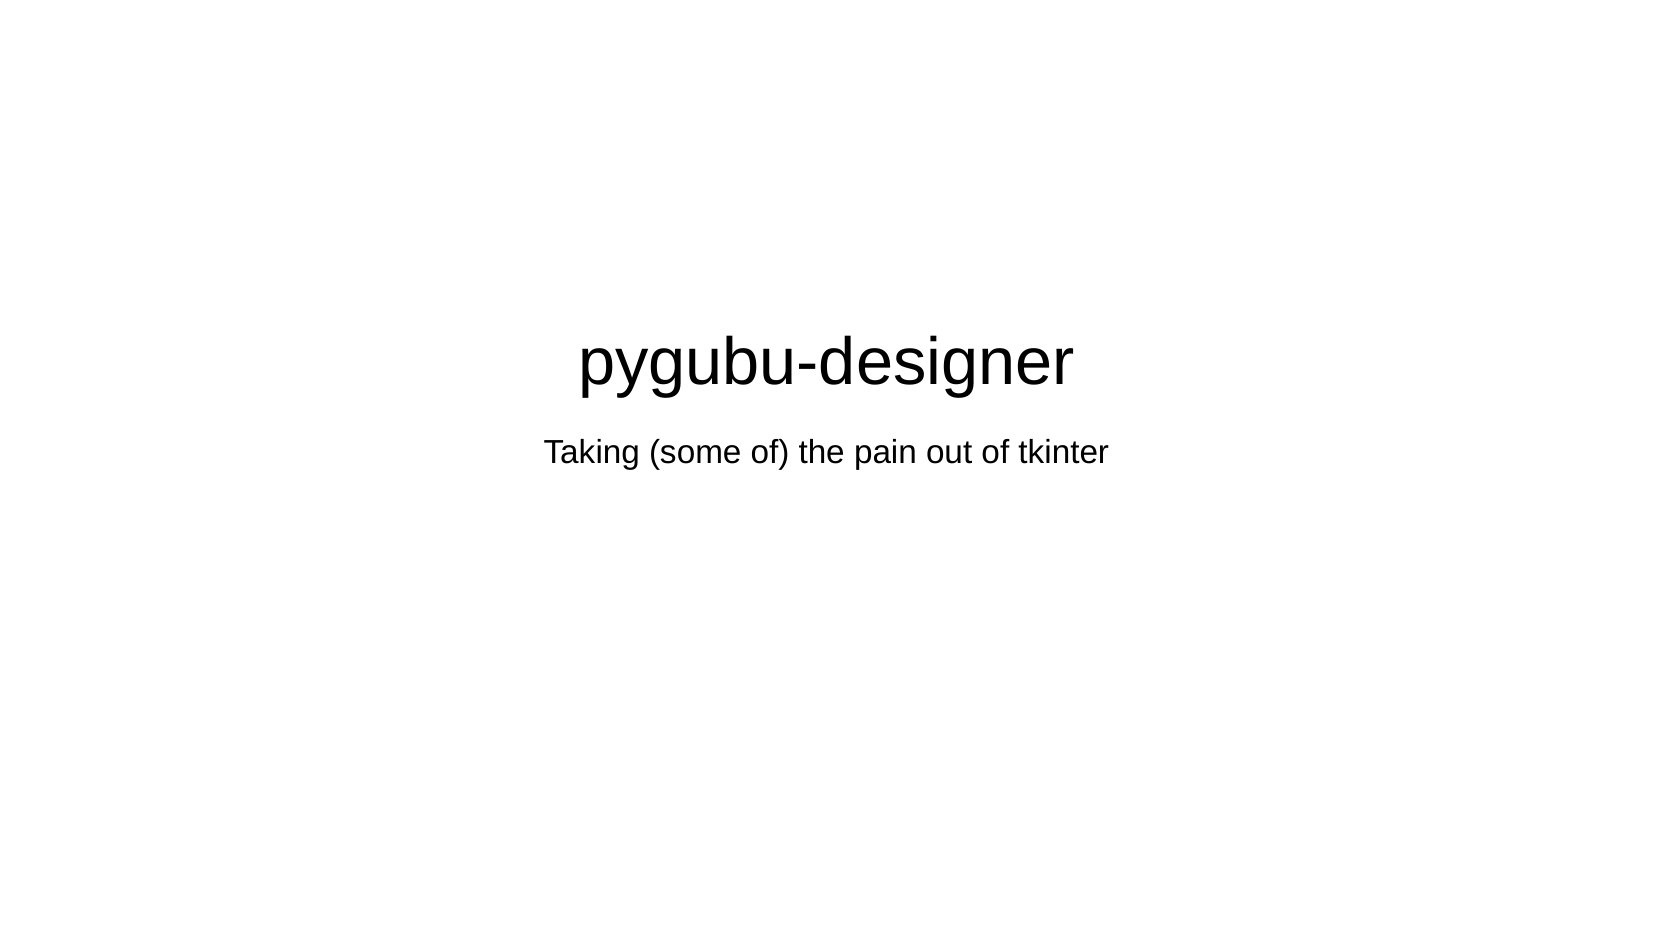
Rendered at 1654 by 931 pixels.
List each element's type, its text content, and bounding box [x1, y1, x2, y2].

subtitle pygubu-designer Taking (some of) the pain out of tkinter [82, 37, 1571, 757]
